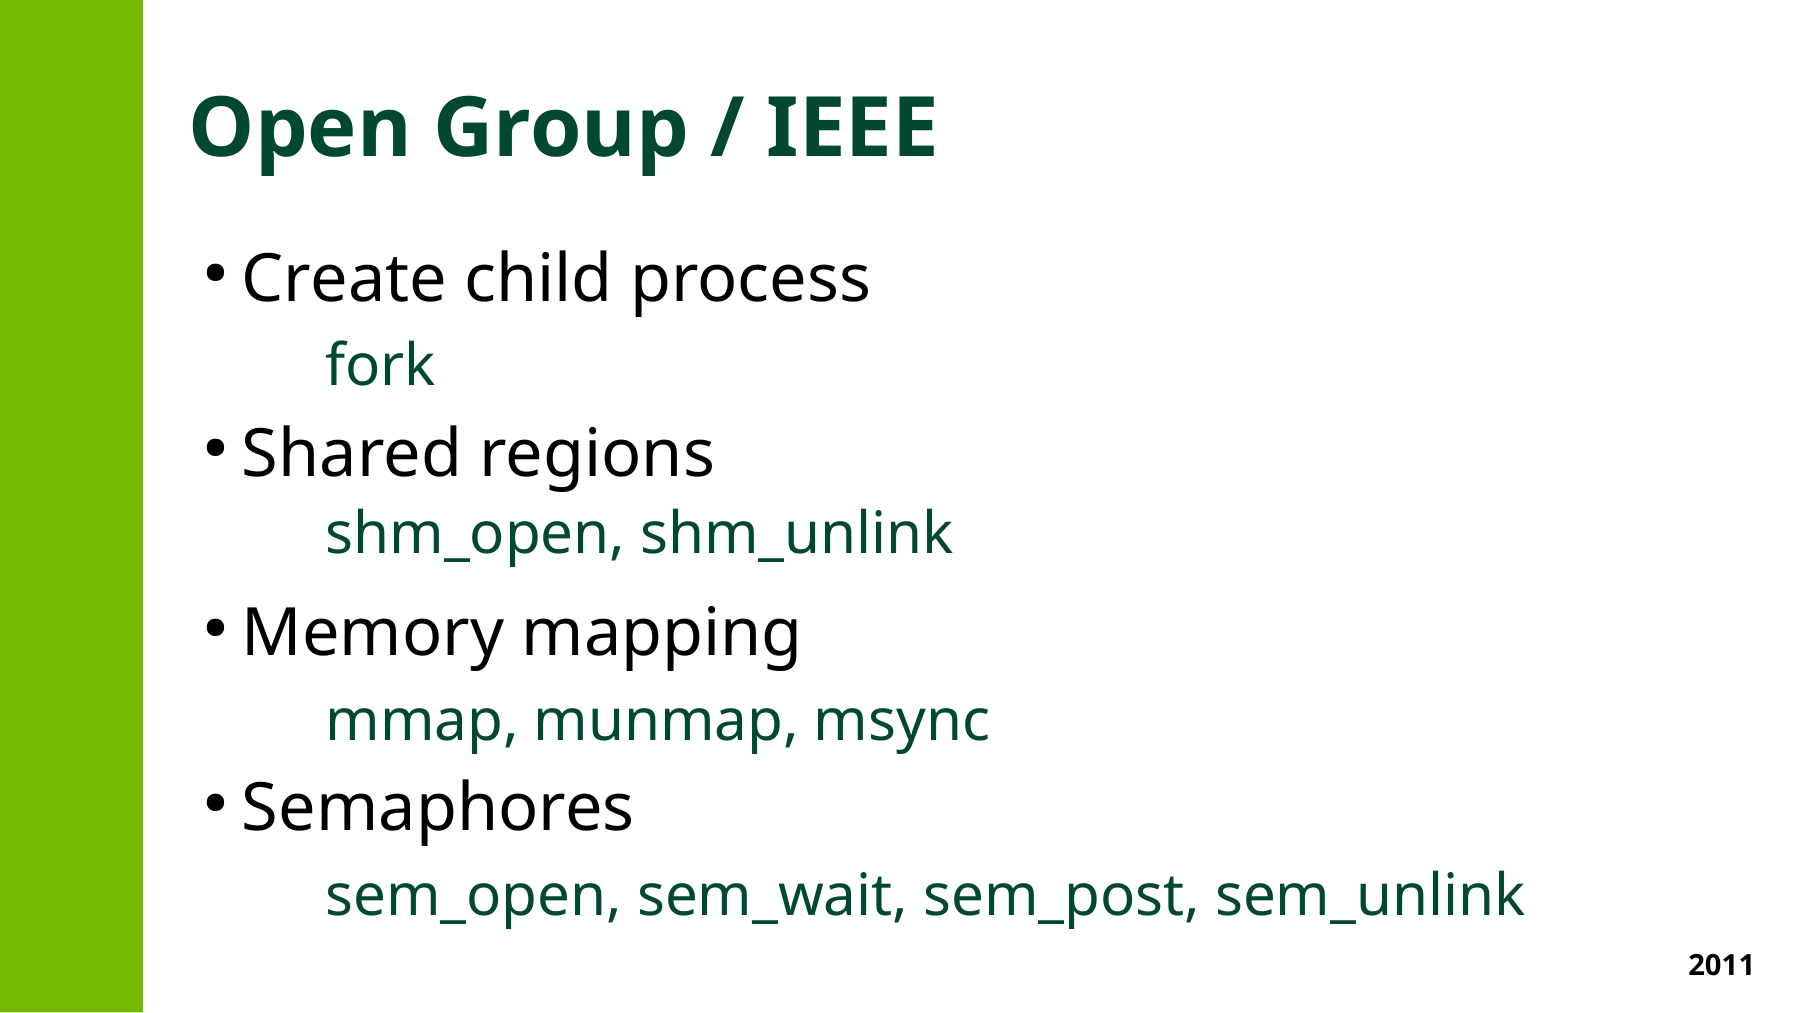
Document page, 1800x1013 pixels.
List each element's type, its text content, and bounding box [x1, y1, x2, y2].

title Open Group / IEEE [188, 40, 1733, 211]
list Create child process fork Shared regions shm_open, shm_unlink Memory mapping mmap, munmap, msync Semaphores sem_open, sem_wait, sem_post, sem_unlink [188, 227, 1733, 976]
